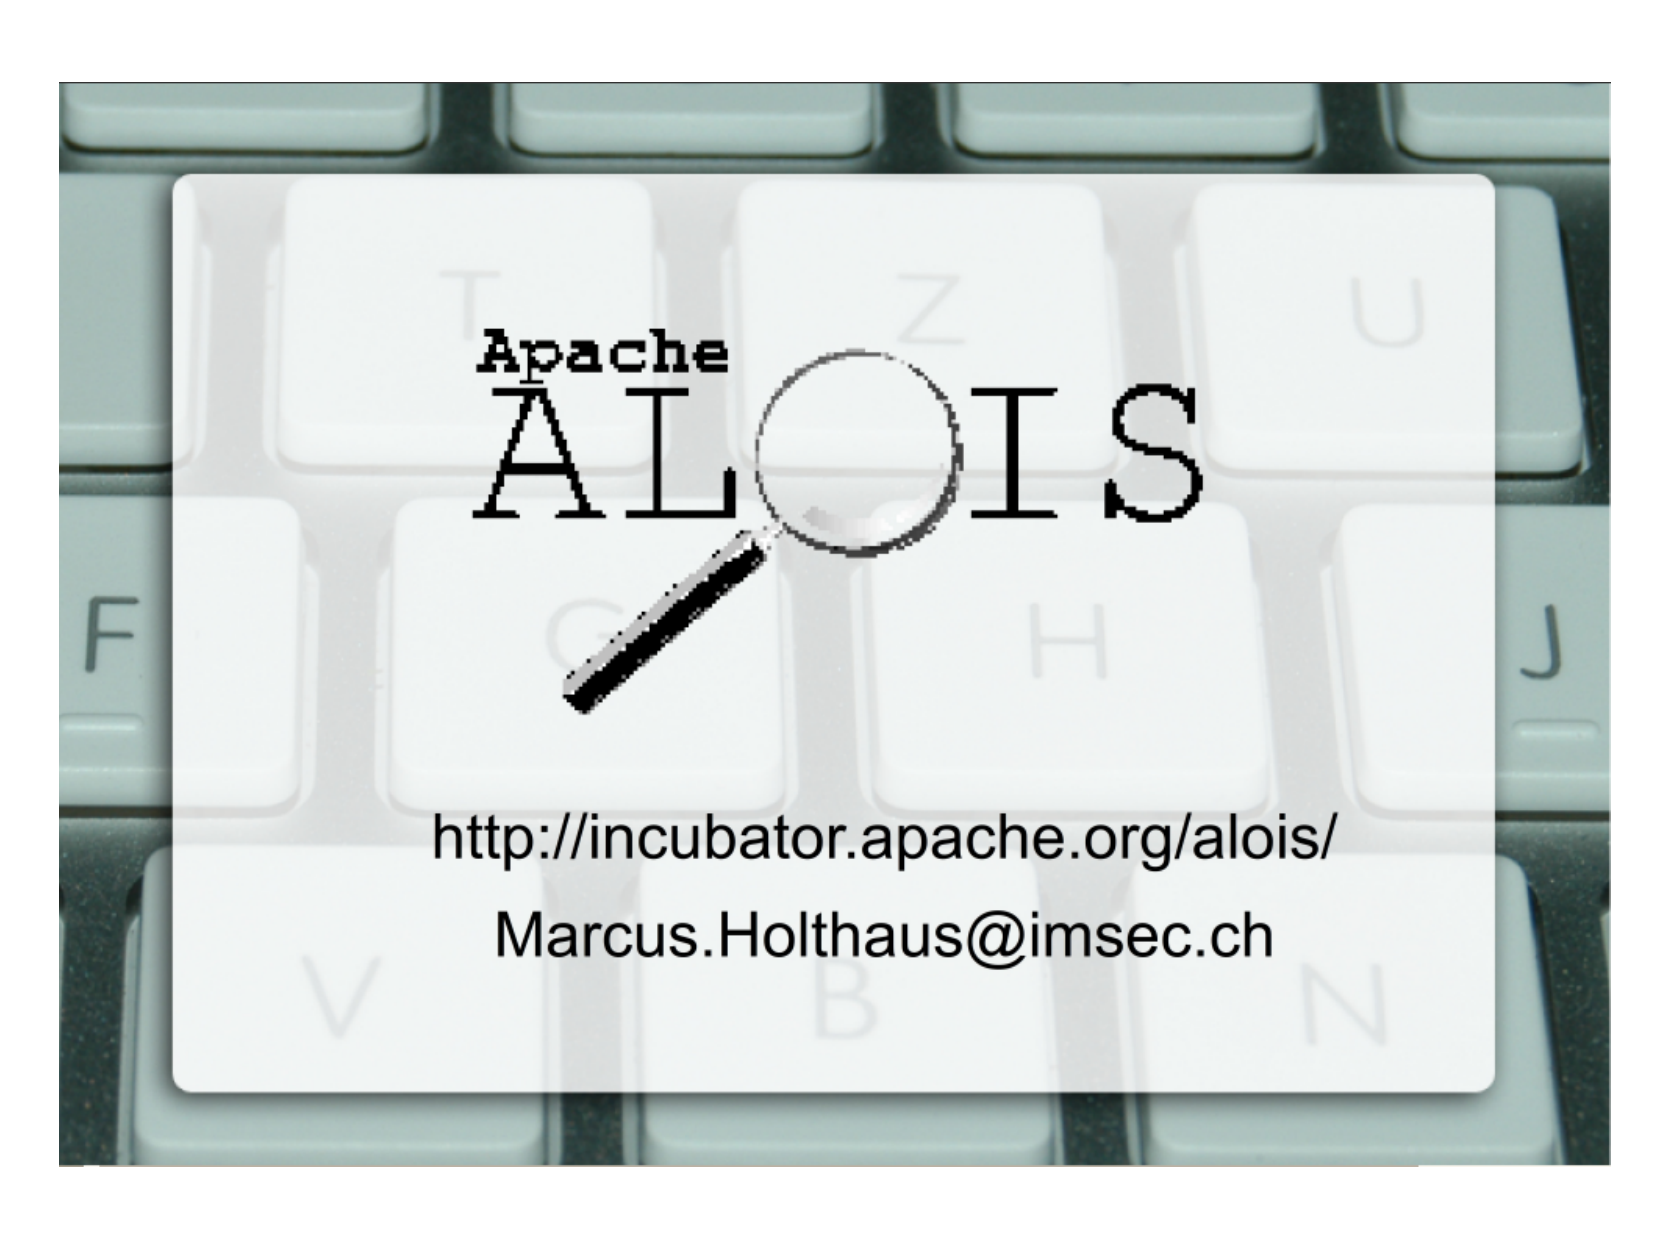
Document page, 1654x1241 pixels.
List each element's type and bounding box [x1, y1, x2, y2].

picture [59, 82, 1611, 1168]
